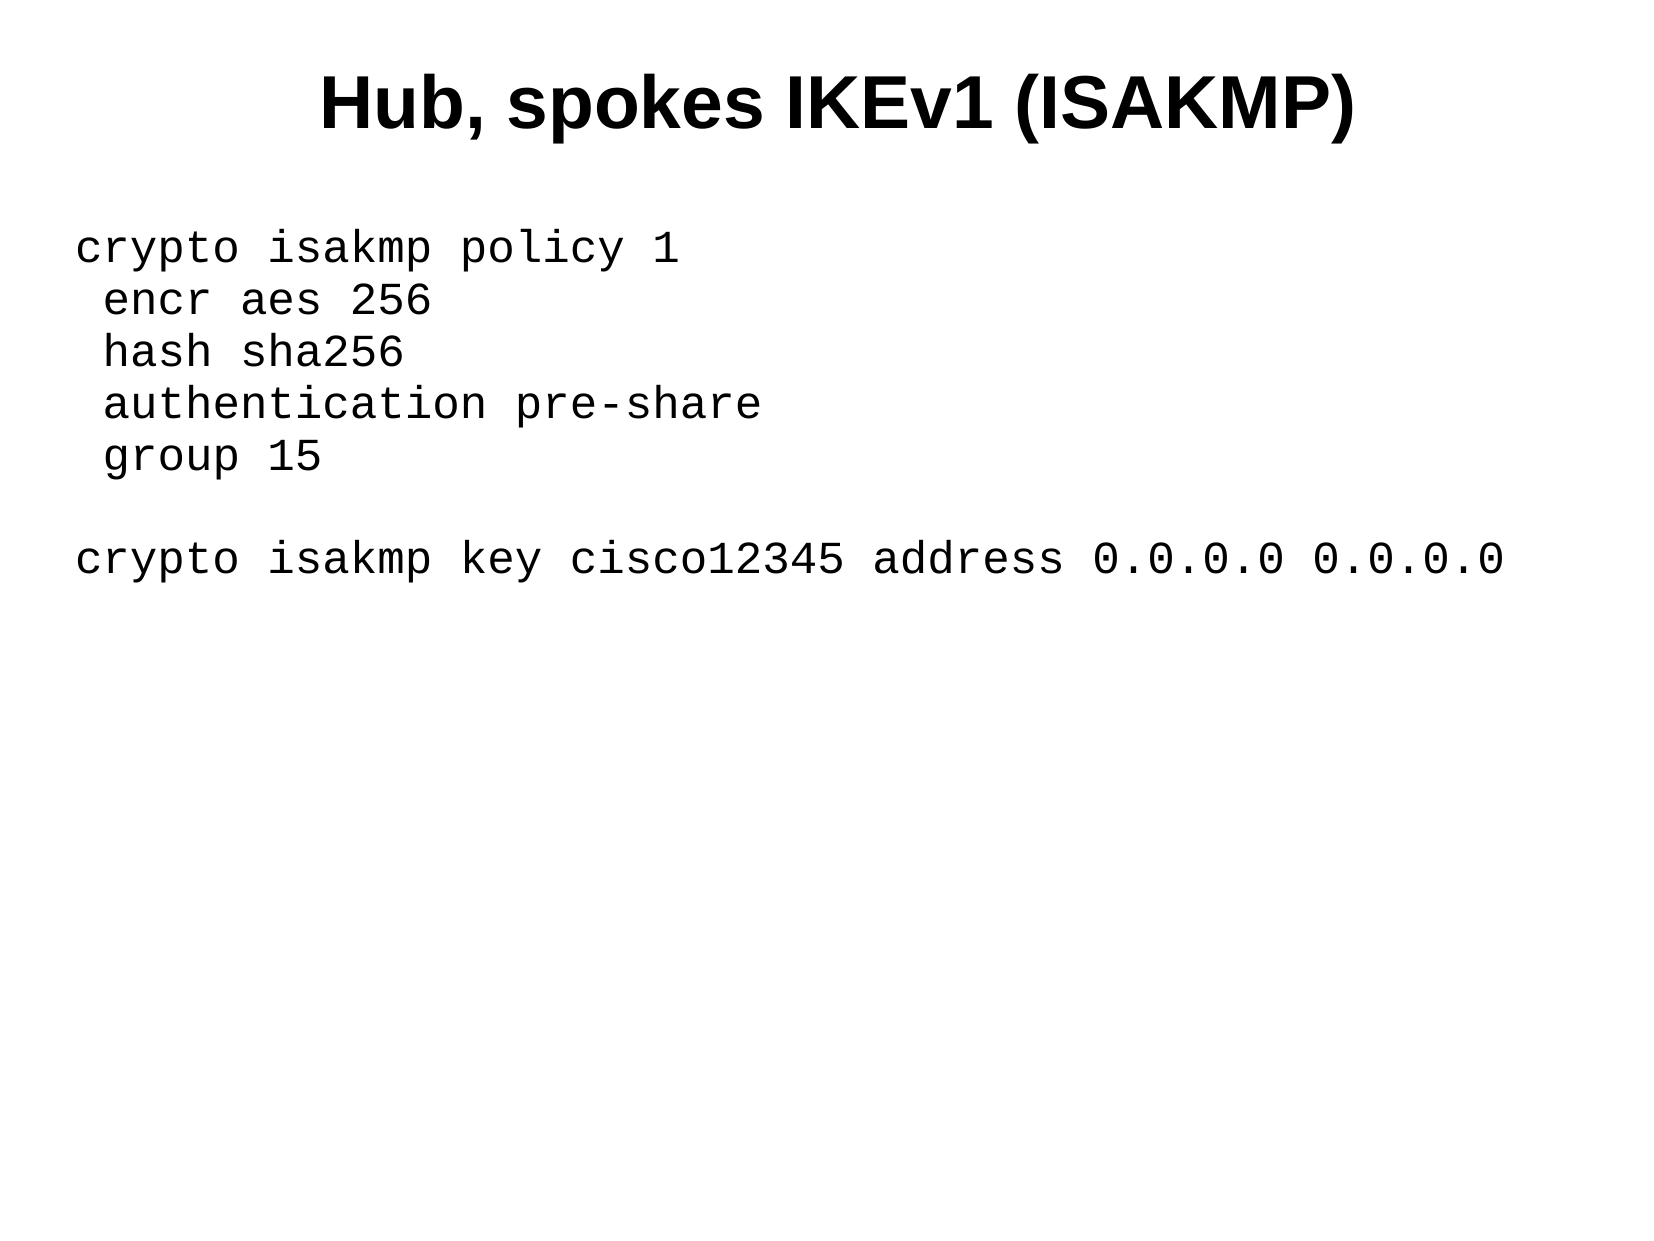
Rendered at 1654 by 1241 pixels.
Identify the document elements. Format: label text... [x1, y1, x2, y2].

list crypto isakmp policy 1 encr aes 256 hash sha256 authentication pre-share group 15 crypto isakmp key cisco12345 address 0.0.0.0 0.0.0.0 [75, 225, 1613, 829]
text_box Hub, spokes IKEv1 (ISAKMP) [64, 37, 1613, 151]
